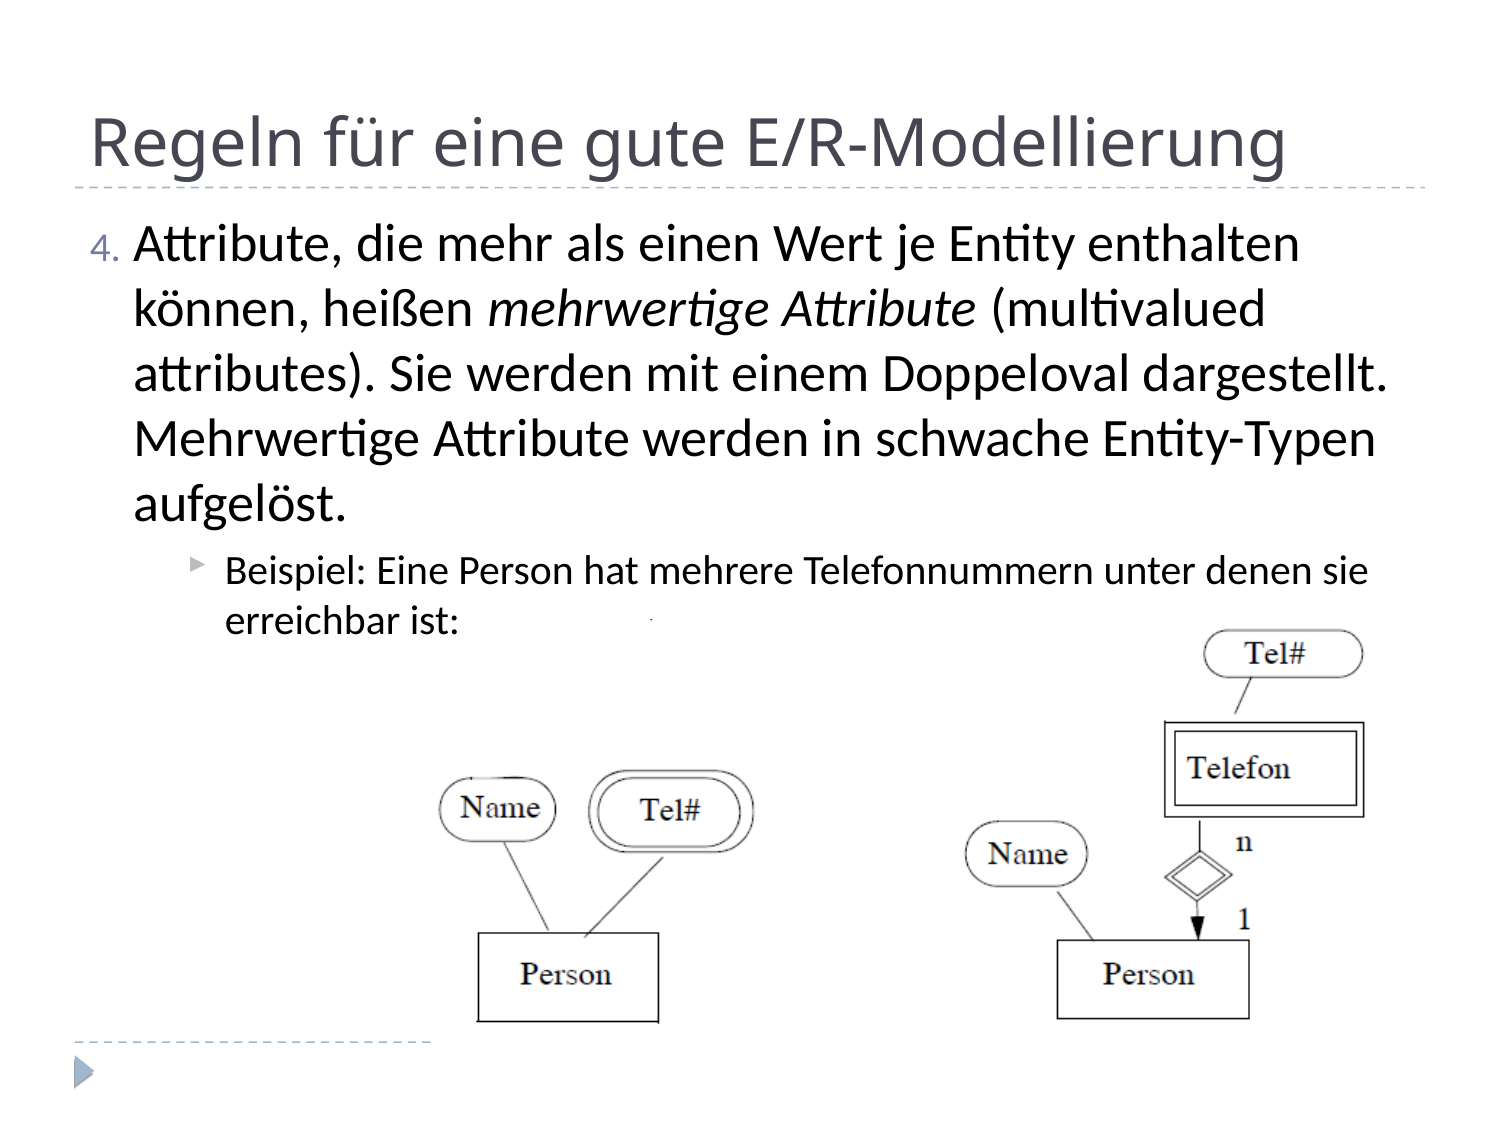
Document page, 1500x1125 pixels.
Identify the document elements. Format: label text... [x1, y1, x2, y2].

list Attribute, die mehr als einen Wert je Entity enthalten können, heißen mehrwertige Attribute (multivalued attributes). Sie werden mit einem Doppeloval dargestellt. Mehrwertige Attribute werden in schwache Entity-Typen aufgelöst. Beispiel: Eine Person hat mehrere Telefonnummern unter denen sie erreichbar ist: [75, 200, 1425, 1010]
picture [433, 619, 1427, 1066]
title Regeln für eine gute E/R-Modellierung [75, 24, 1425, 188]
